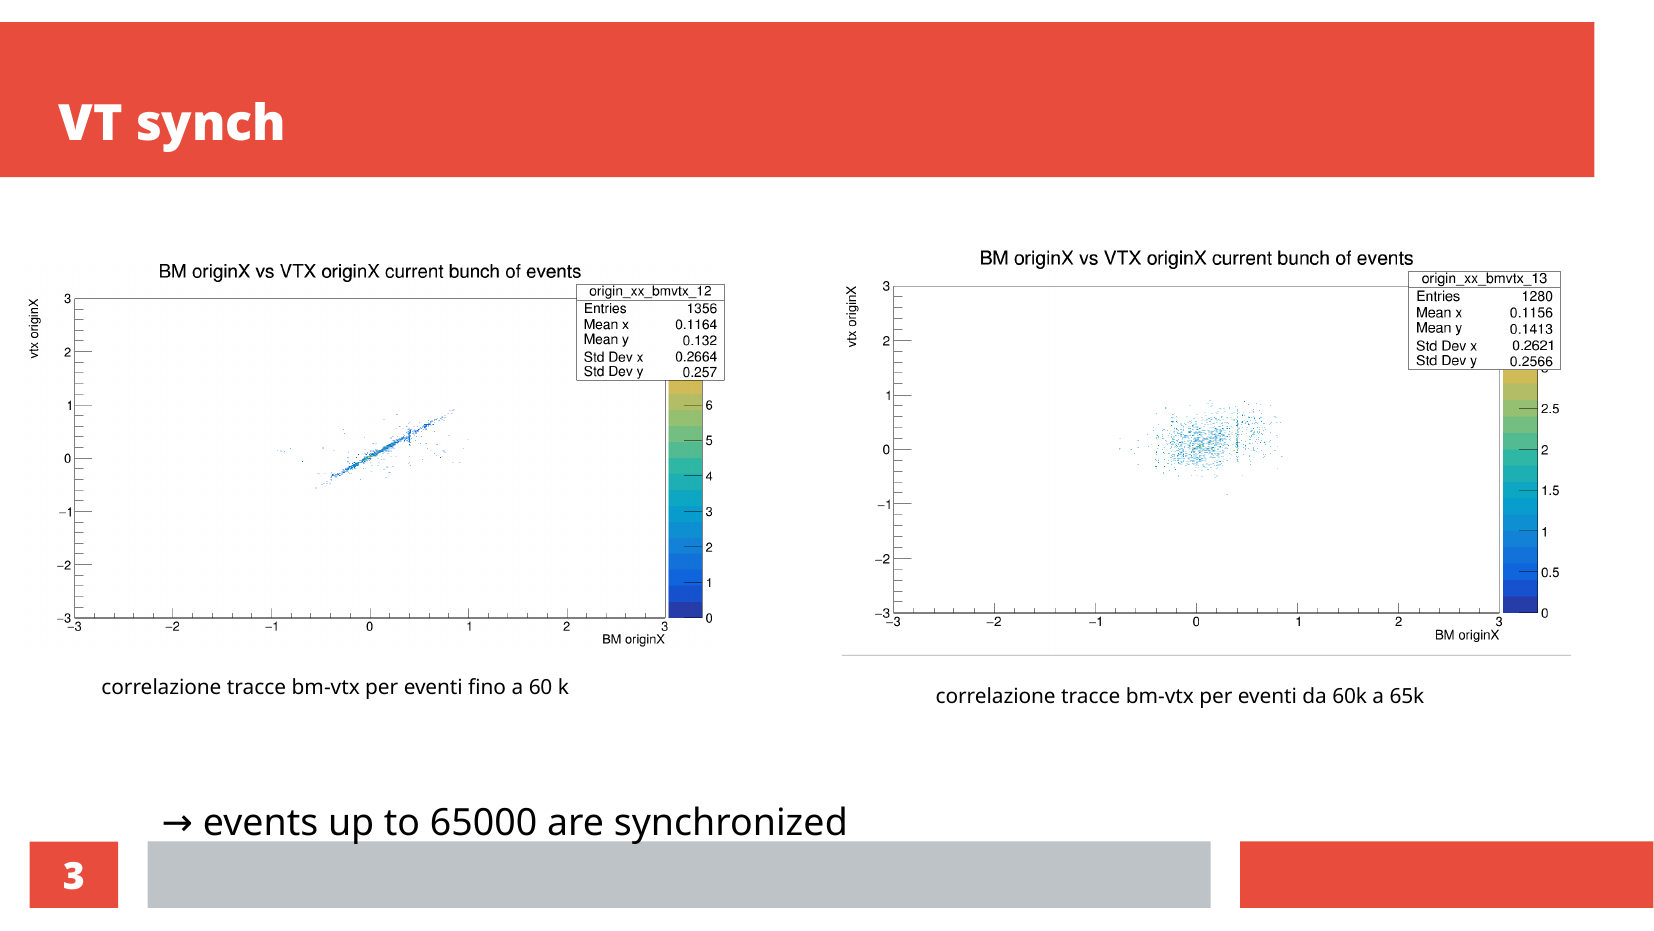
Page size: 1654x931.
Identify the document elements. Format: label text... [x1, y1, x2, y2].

text_box correlazione tracce bm-vtx per eventi fino a 60 k [86, 664, 1079, 724]
picture [842, 247, 1571, 656]
title VT synch [59, 44, 1595, 156]
text_box → events up to 65000 are synchronized [146, 787, 919, 847]
text_box correlazione tracce bm-vtx per eventi da 60k a 65k [920, 673, 1654, 733]
picture [19, 260, 727, 653]
